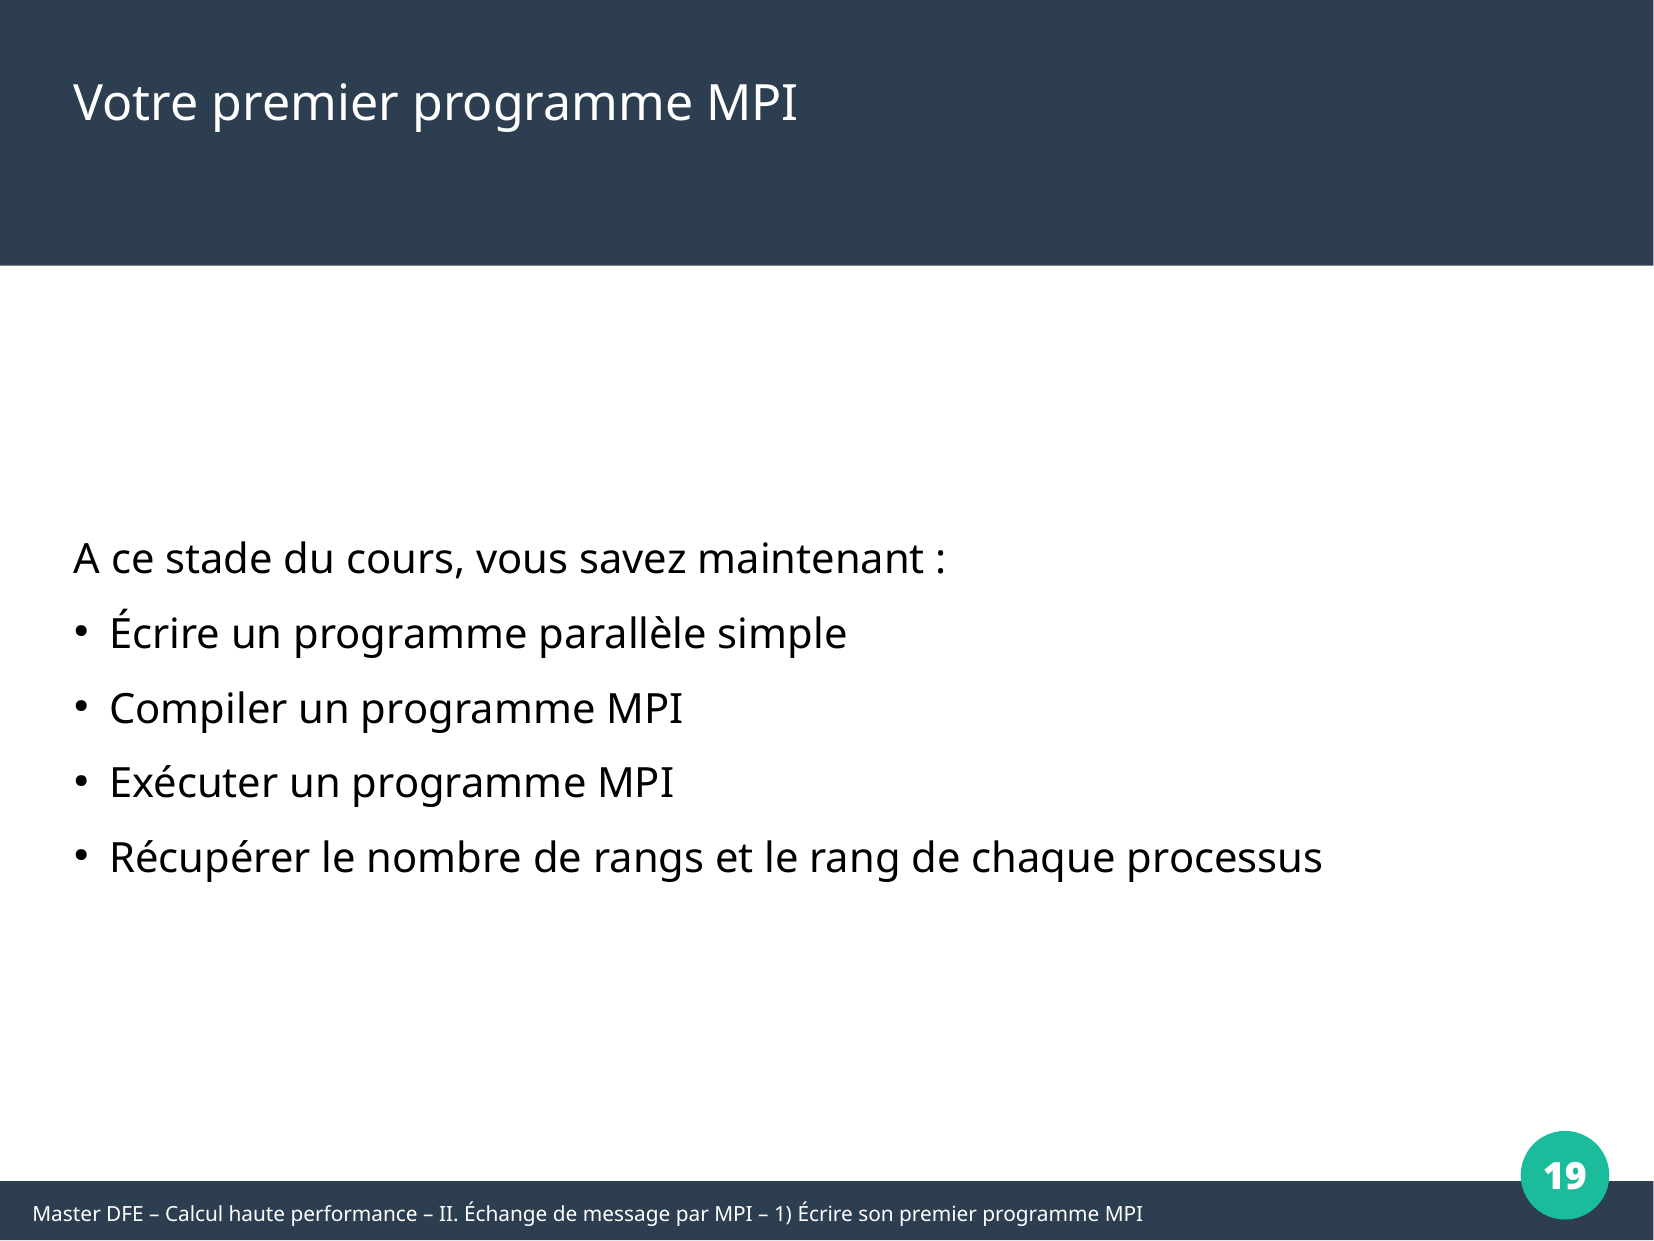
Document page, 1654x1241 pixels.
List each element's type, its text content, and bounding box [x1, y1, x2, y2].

text_box Master DFE – Calcul haute performance – II. Échange de message par MPI – 1) Écrire son premier programme MPI [17, 1191, 1436, 1235]
text_box A ce stade du cours, vous savez maintenant : Écrire un programme parallèle simple Compiler un programme MPI Exécuter un programme MPI Récupérer le nombre de rangs et le rang de chaque processus [59, 521, 1619, 890]
text_box Votre premier programme MPI [59, 59, 1477, 187]
